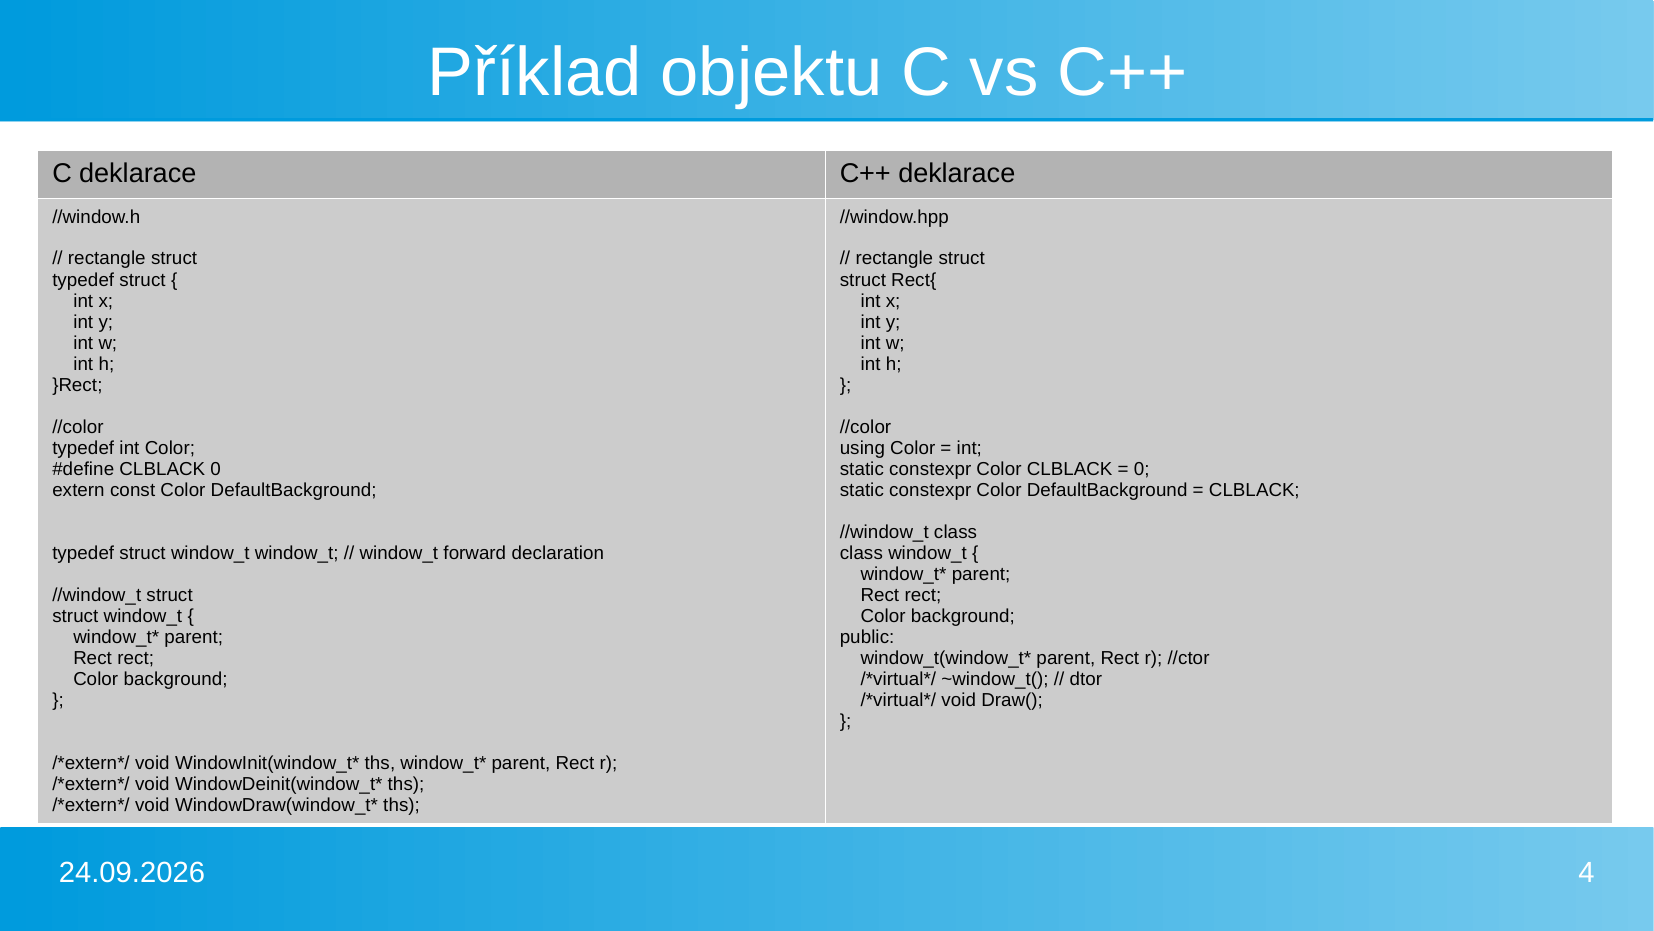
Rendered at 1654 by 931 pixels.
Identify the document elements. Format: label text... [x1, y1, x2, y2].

table_header C++ deklarace [826, 151, 1612, 198]
title Příklad objektu C vs C++ [70, 15, 1547, 128]
table_header C deklarace [38, 151, 825, 198]
table_cell //window.h // rectangle struct typedef struct { int x; int y; int w; int h; }Rect; //color typedef int Color; #define CLBLACK 0 extern const Color DefaultBackground; typedef struct window_t window_t; // window_t forward declaration //window_t struct struct window_t { window_t* parent; Rect rect; Color background; }; /*extern*/ void WindowInit(window_t* ths, window_t* parent, Rect r); /*extern*/ void WindowDeinit(window_t* ths); /*extern*/ void WindowDraw(window_t* ths); [38, 199, 825, 823]
table_cell //window.hpp // rectangle struct struct Rect{ int x; int y; int w; int h; }; //color using Color = int; static constexpr Color CLBLACK = 0; static constexpr Color DefaultBackground = CLBLACK; //window_t class class window_t { window_t* parent; Rect rect; Color background; public: window_t(window_t* parent, Rect r); //ctor /*virtual*/ ~window_t(); // dtor /*virtual*/ void Draw(); }; [826, 199, 1612, 823]
